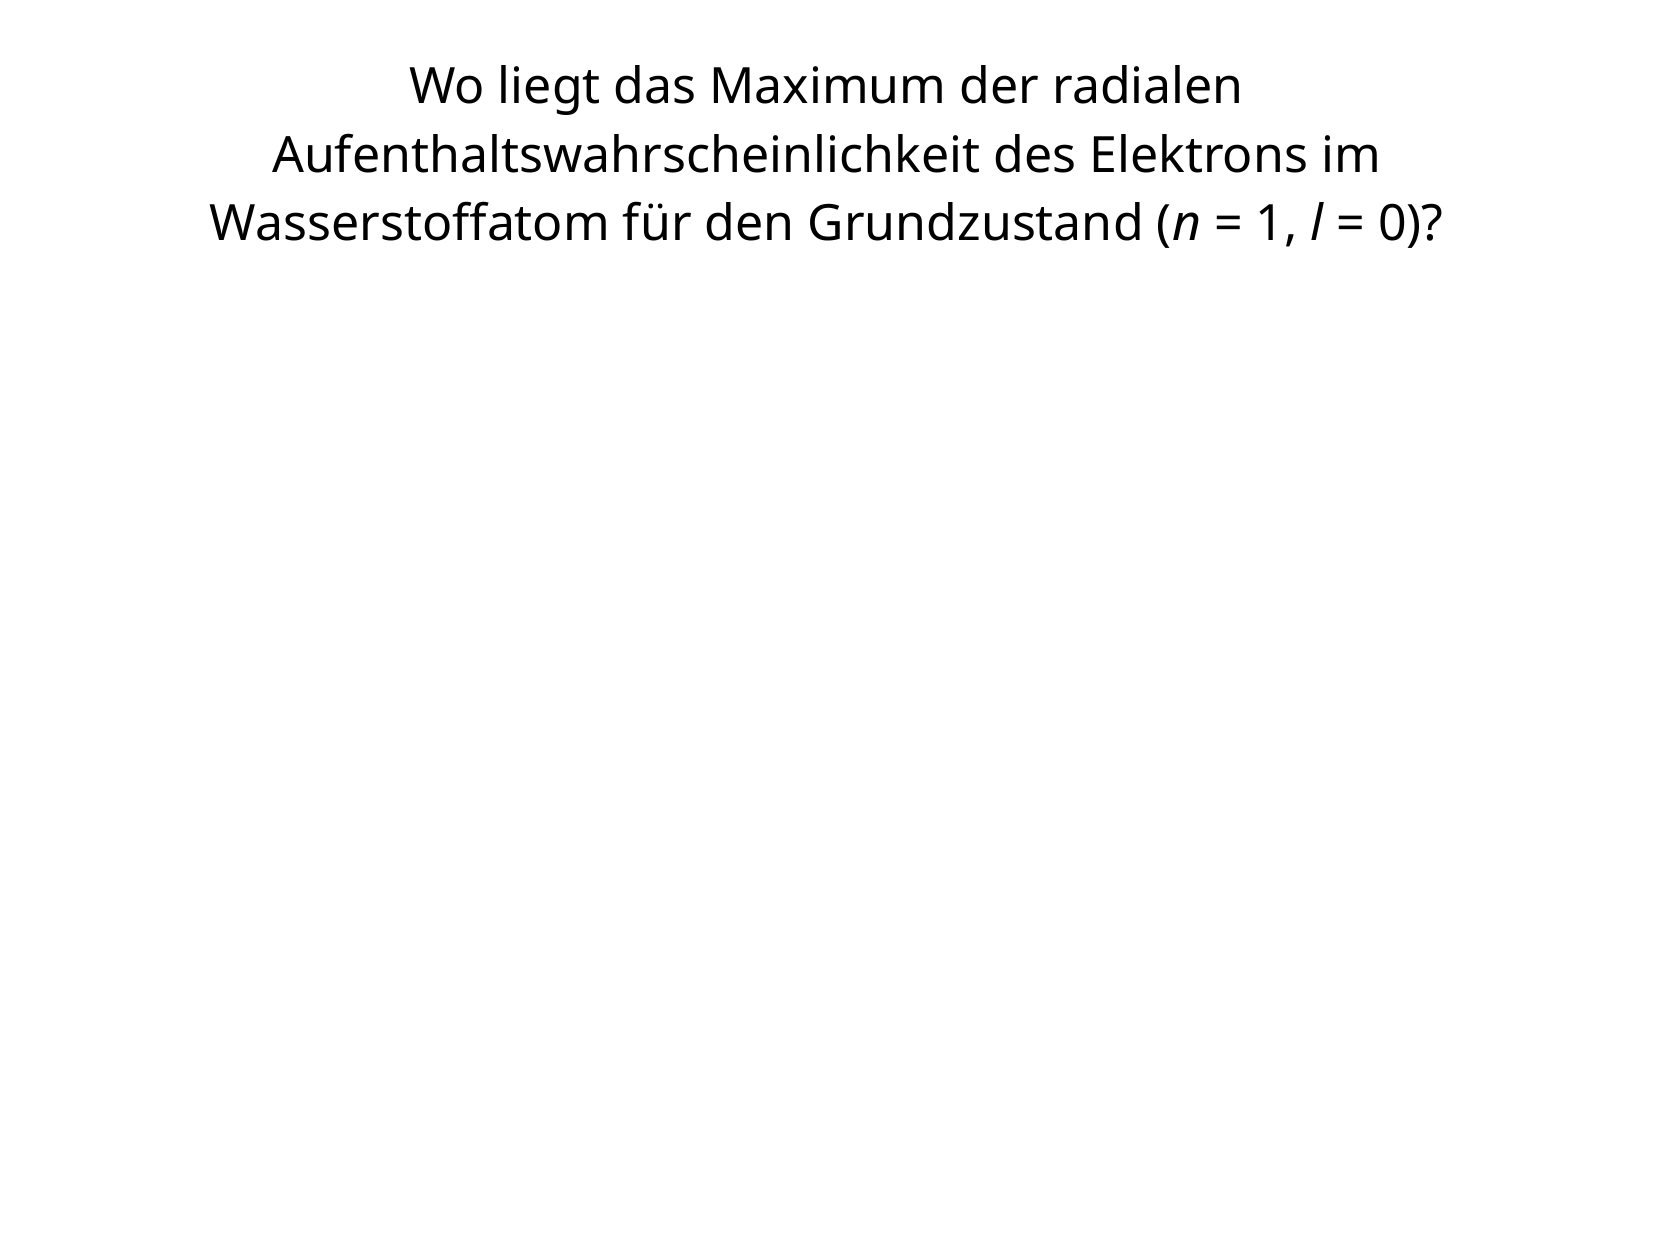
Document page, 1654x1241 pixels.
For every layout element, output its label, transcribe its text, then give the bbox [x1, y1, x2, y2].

title Wo liegt das Maximum der radialen Aufenthaltswahrscheinlichkeit des Elektrons im Wasserstoffatom für den Grundzustand (n = 1, l = 0)? [82, 49, 1571, 257]
